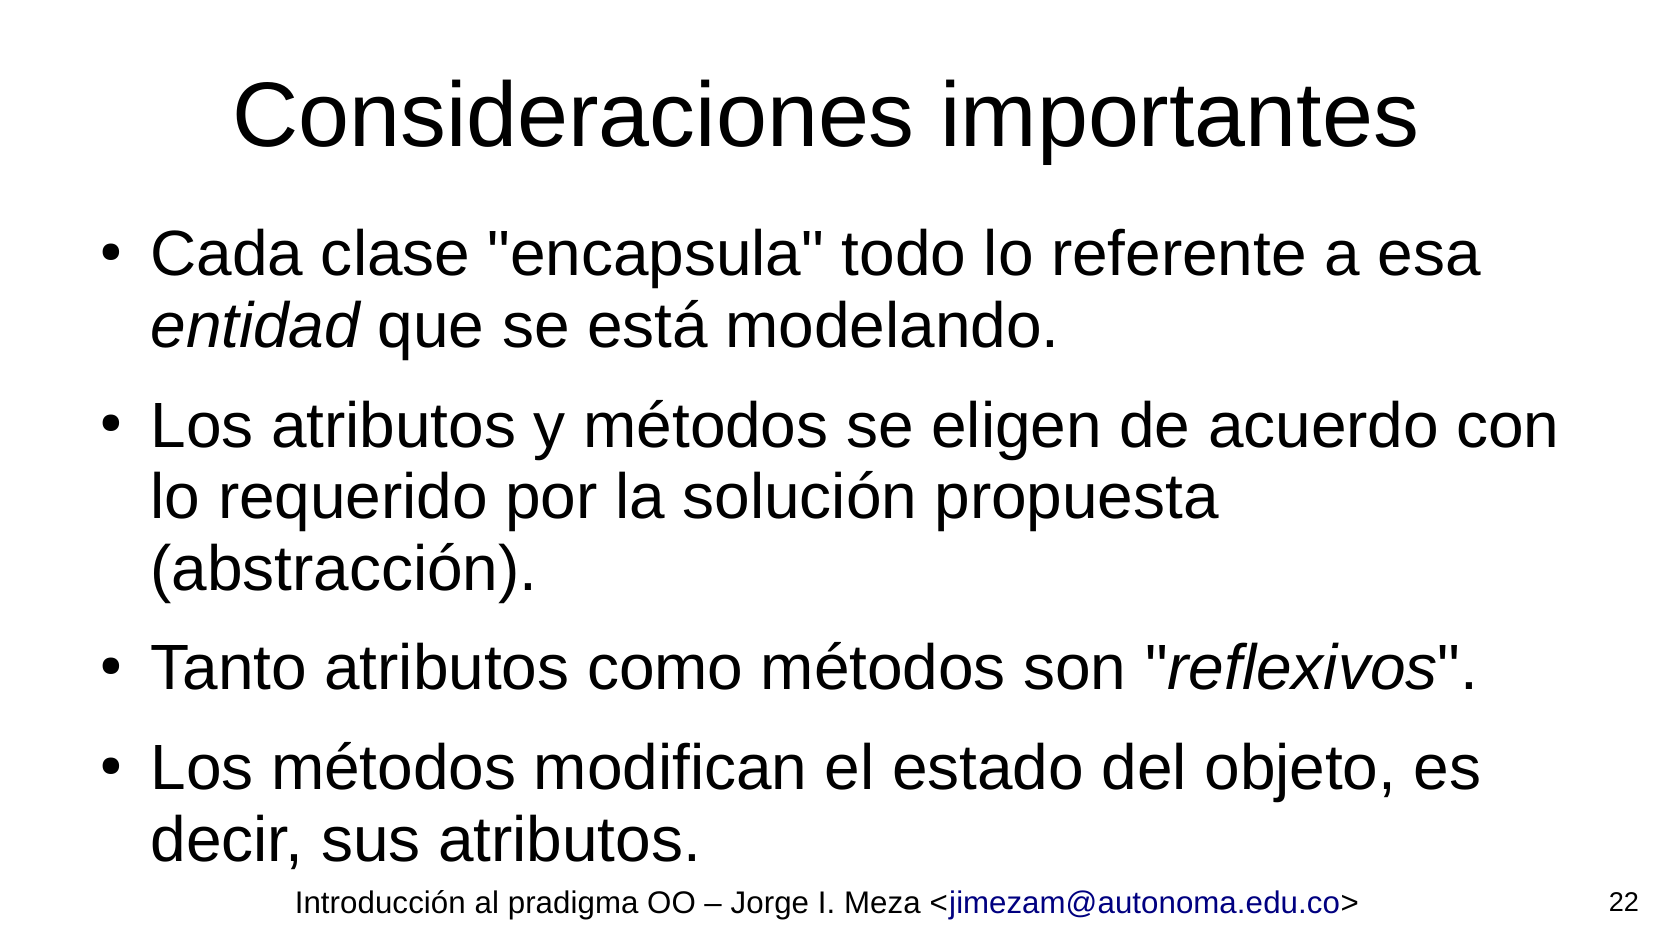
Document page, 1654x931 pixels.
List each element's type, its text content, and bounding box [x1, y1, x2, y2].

list Cada clase "encapsula" todo lo referente a esa entidad que se está modelando. Los atributos y métodos se eligen de acuerdo con lo requerido por la solución propuesta (abstracción). Tanto atributos como métodos son "reflexivos". Los métodos modifican el estado del objeto, es decir, sus atributos. [82, 217, 1571, 879]
title Consideraciones importantes [82, 37, 1571, 193]
